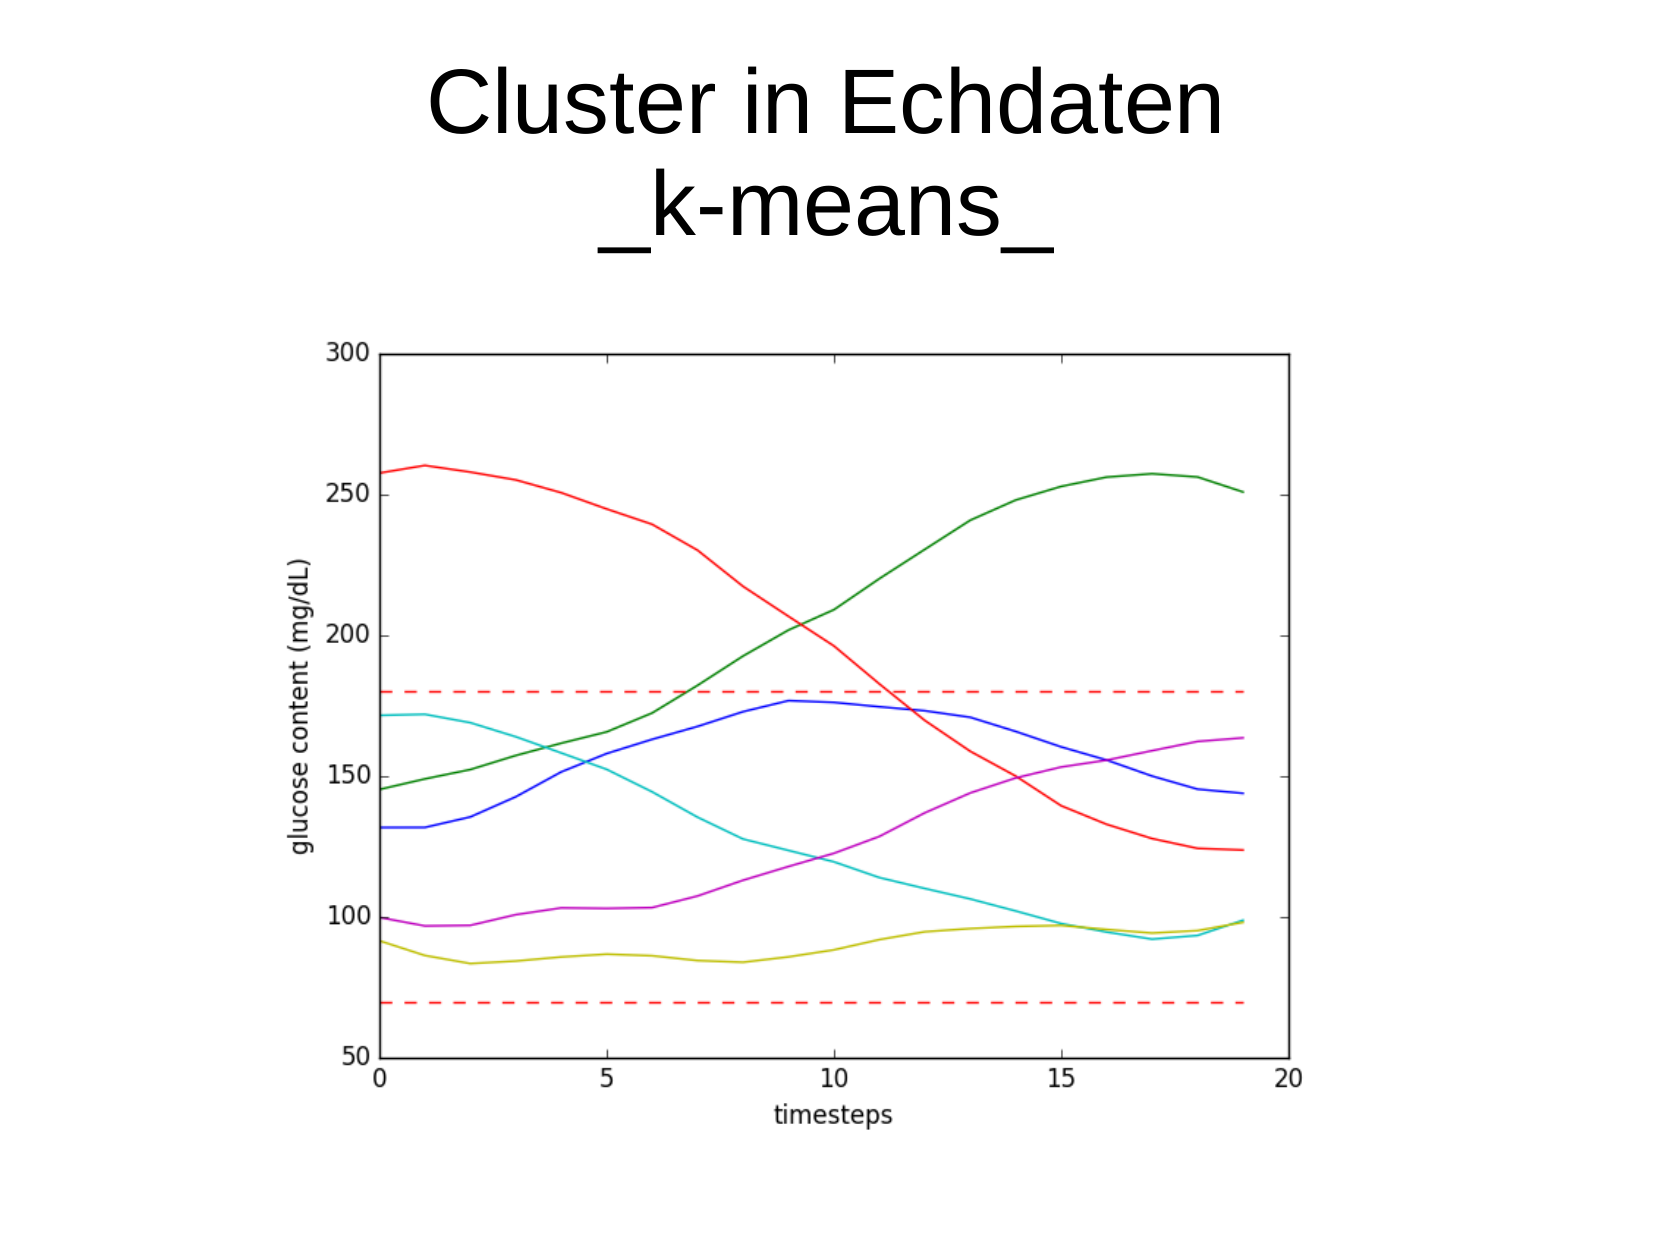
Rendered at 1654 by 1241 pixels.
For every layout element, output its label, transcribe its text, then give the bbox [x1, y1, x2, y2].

title Cluster in Echdaten _k-means_ [82, 49, 1571, 257]
picture [233, 266, 1425, 1146]
